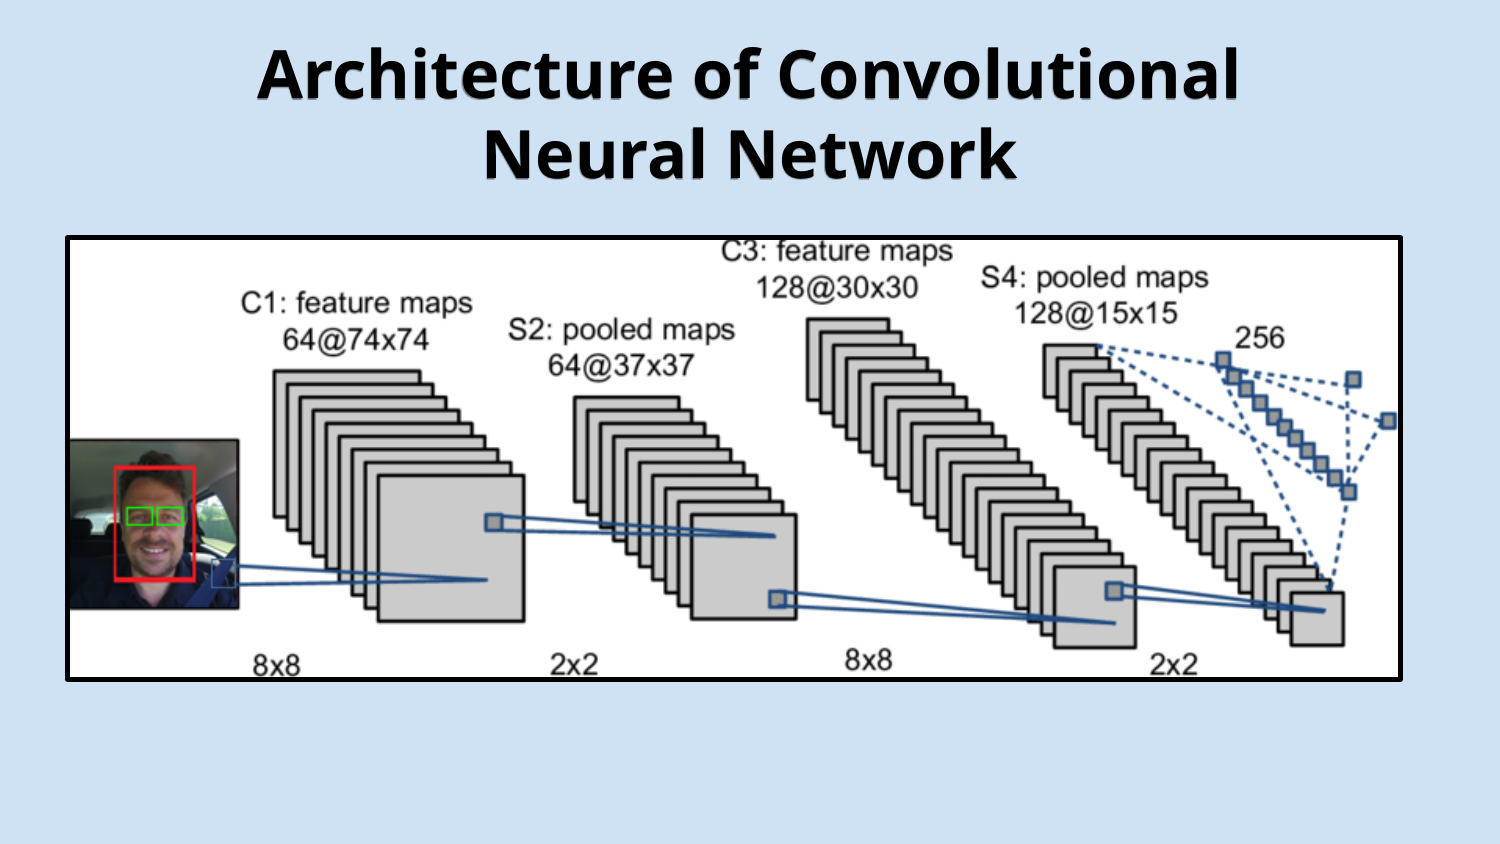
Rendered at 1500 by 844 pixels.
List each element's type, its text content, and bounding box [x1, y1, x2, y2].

picture [69, 239, 1399, 678]
text_box Architecture of Convolutional Neural Network [149, 16, 1351, 210]
